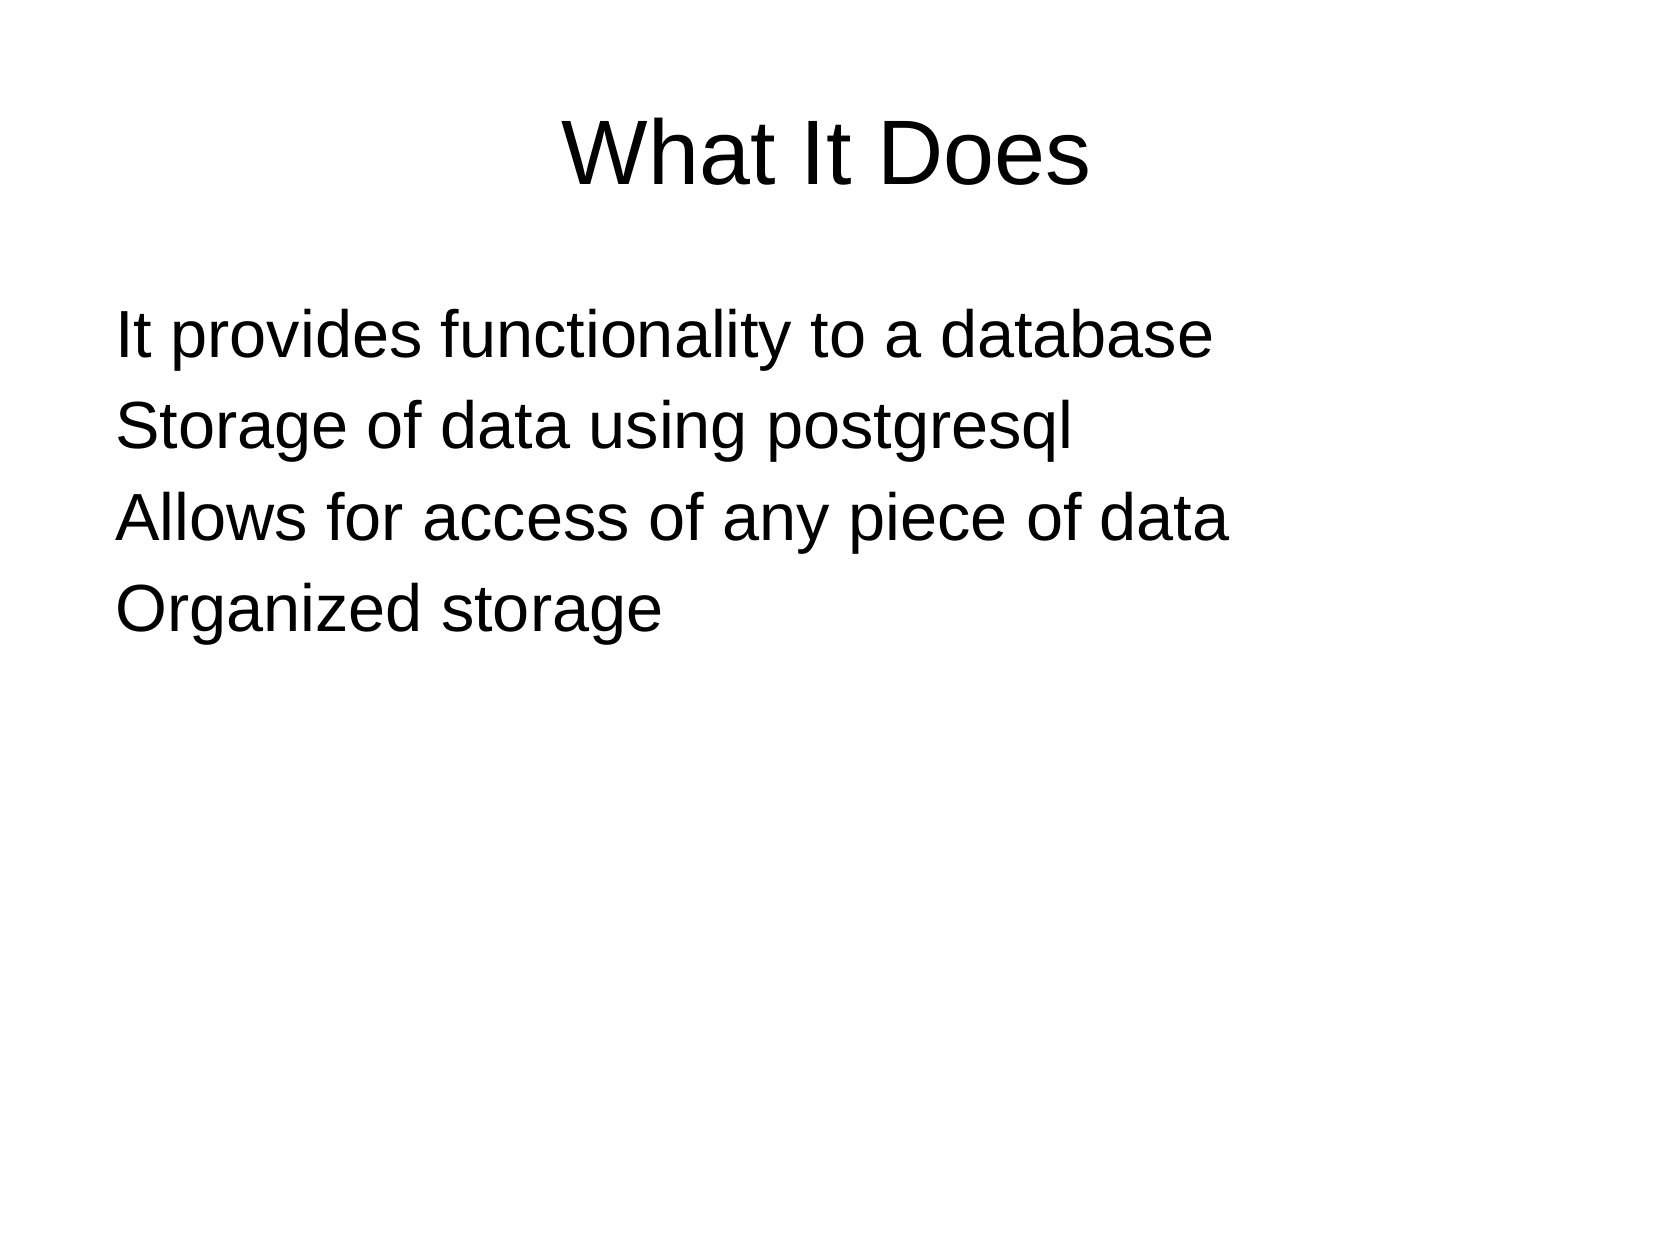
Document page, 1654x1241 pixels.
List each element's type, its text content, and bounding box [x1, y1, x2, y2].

list It provides functionality to a database Storage of data using postgresql Allows for access of any piece of data Organized storage [82, 289, 1571, 1108]
title What It Does [82, 49, 1571, 257]
